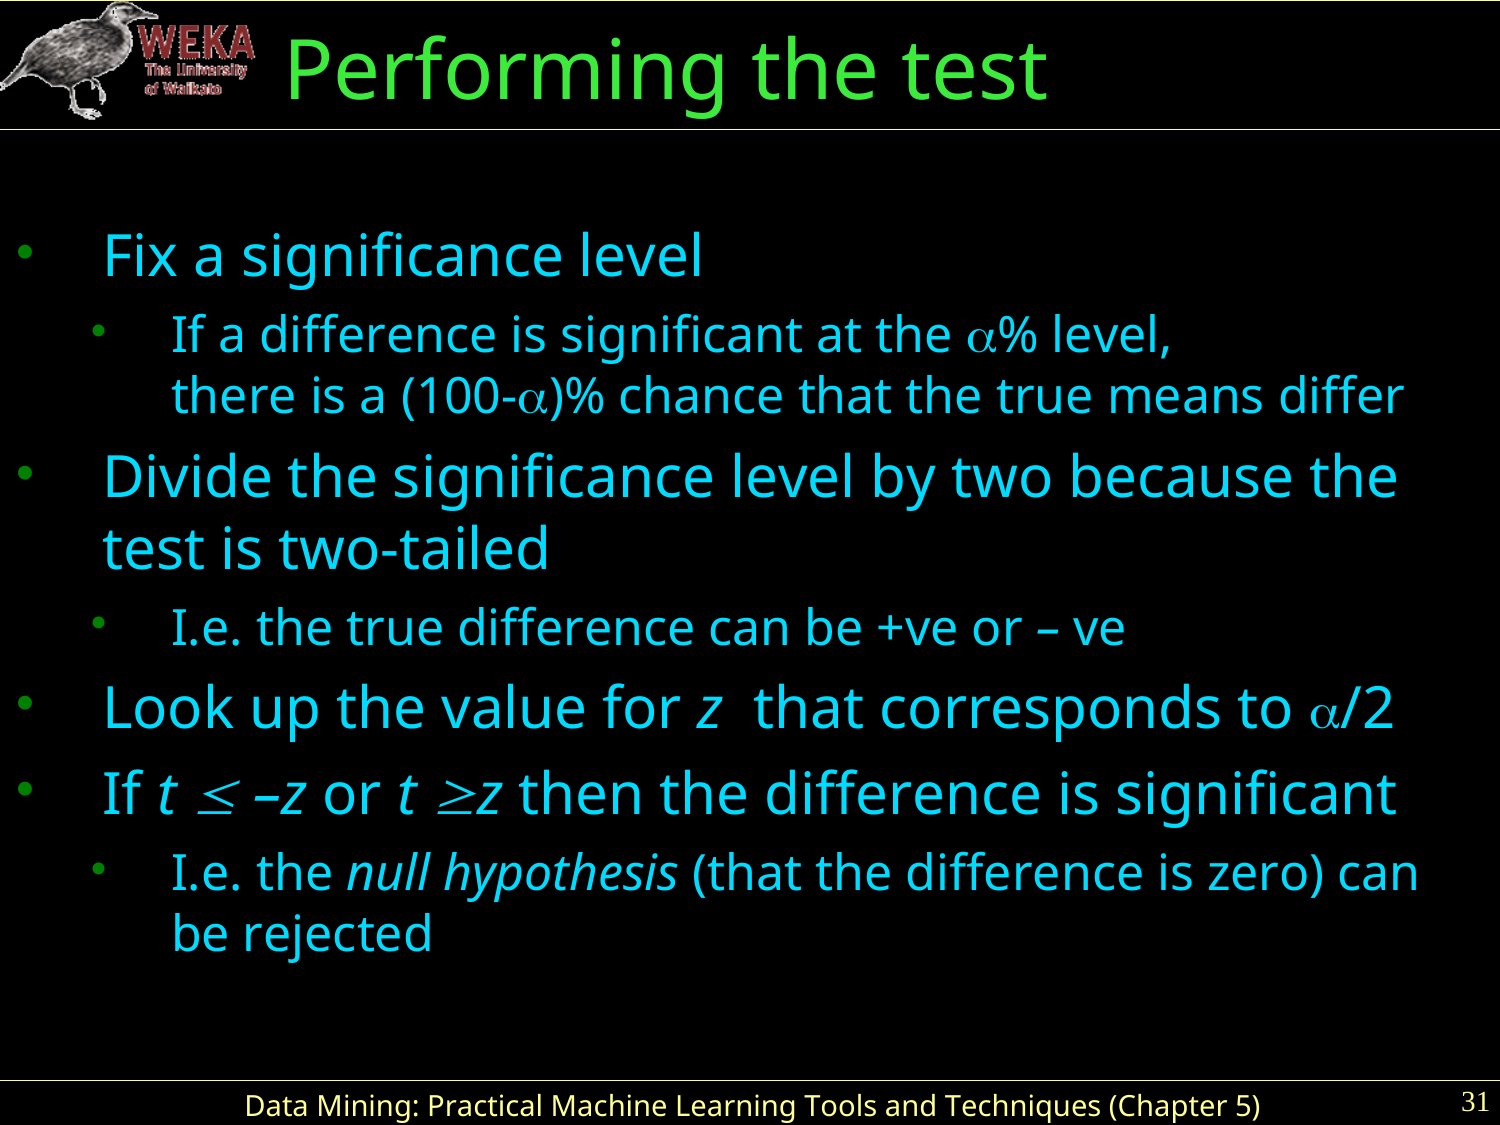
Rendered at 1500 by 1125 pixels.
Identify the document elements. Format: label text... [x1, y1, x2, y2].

title Performing the test [268, 0, 1500, 148]
text_box Fix a significance level If a difference is significant at the a% level, there is a (100-a)% chance that the true means differ Divide the significance level by two because the test is two-tailed I.e. the true difference can be +ve or – ve Look up the value for z that corresponds to a/2 If t  –z or t z then the difference is significant I.e. the null hypothesis (that the difference is zero) can be rejected [0, 212, 1477, 888]
picture [0, 1, 266, 129]
